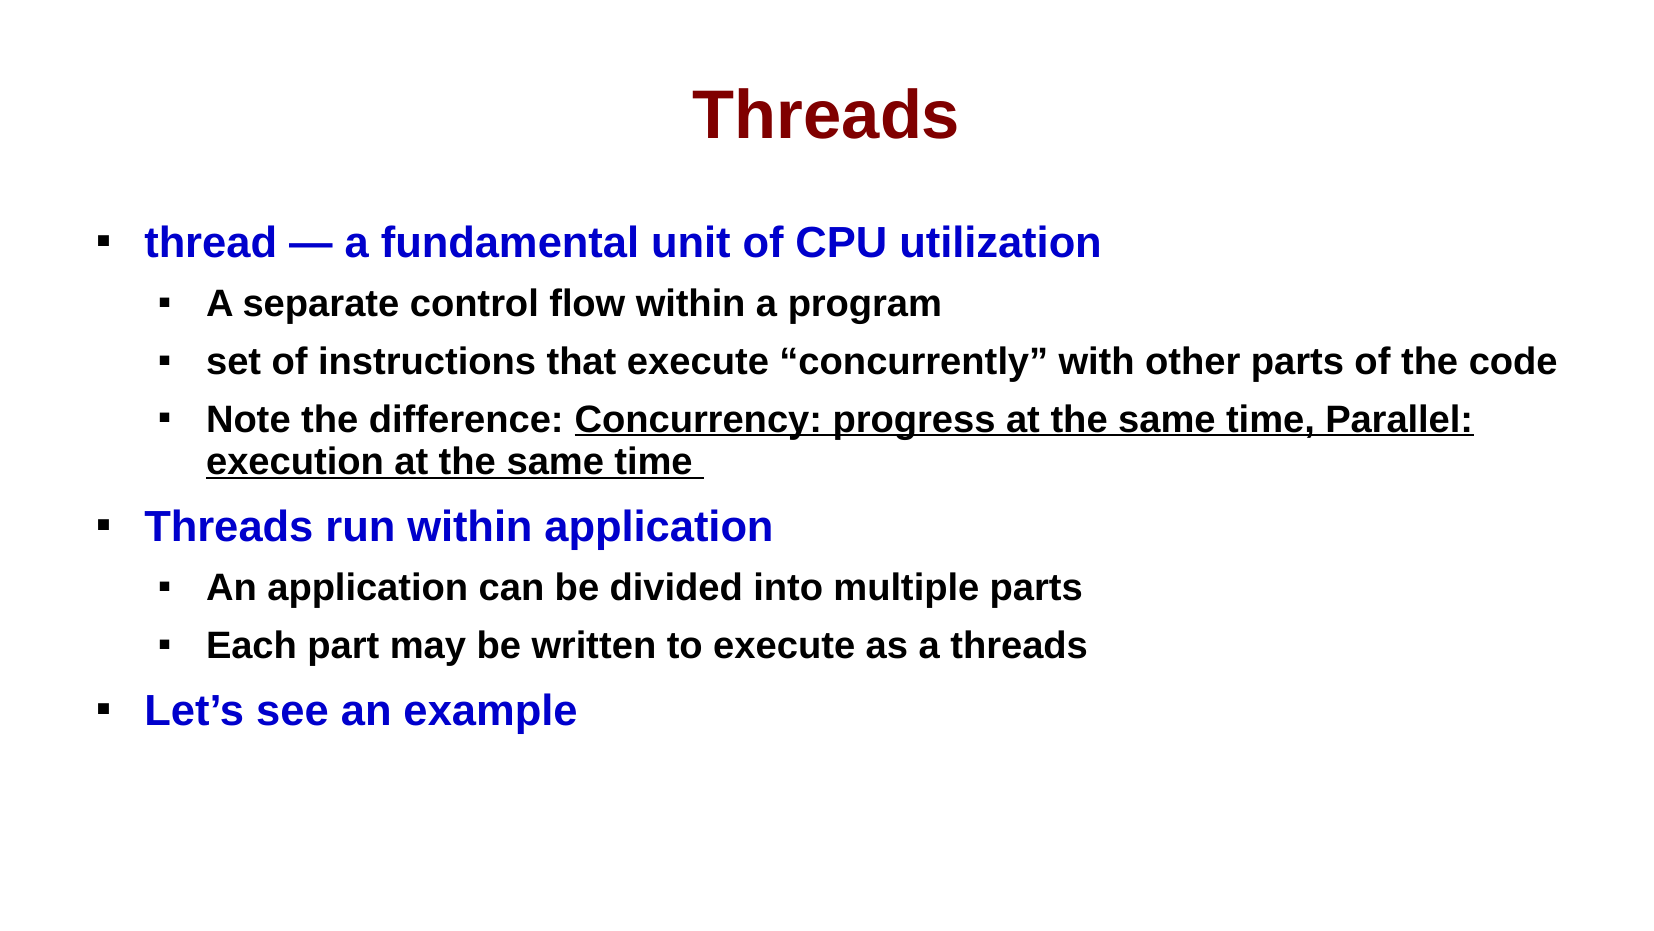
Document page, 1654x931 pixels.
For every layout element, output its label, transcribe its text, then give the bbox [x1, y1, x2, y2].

title Threads [82, 37, 1571, 193]
list thread — a fundamental unit of CPU utilization A separate control flow within a program set of instructions that execute “concurrently” with other parts of the code Note the difference: Concurrency: progress at the same time, Parallel: execution at the same time Threads run within application An application can be divided into multiple parts Each part may be written to execute as a threads Let’s see an example [82, 217, 1571, 757]
